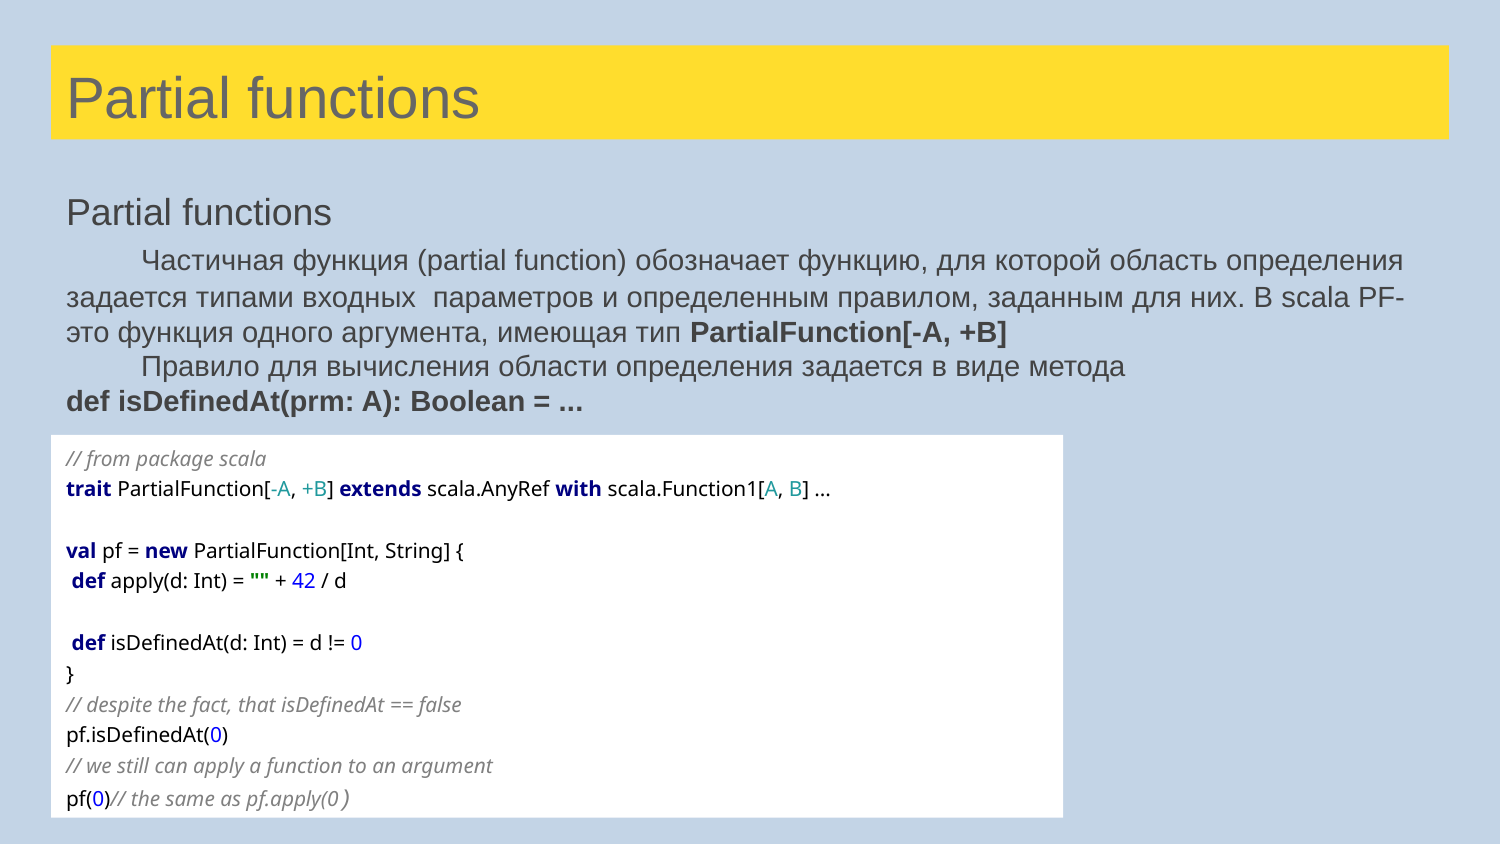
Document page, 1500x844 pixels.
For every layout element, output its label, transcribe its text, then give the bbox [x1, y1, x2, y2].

text_box Partial functions Частичная функция (partial function) обозначает функцию, для которой область определения задается типами входных параметров и определенным правилом, заданным для них. В scala PF- это функция одного аргумента, имеющая тип PartialFunction[-A, +B] Правило для вычисления области определения задается в виде метода def isDefinedAt(prm: A): Boolean = ... [51, 172, 1449, 818]
text_box // from package scala trait PartialFunction[-A, +B] extends scala.AnyRef with scala.Function1[A, B] ... val pf = new PartialFunction[Int, String] { def apply(d: Int) = "" + 42 / d def isDefinedAt(d: Int) = d != 0 } // despite the fact, that isDefinedAt == false pf.isDefinedAt(0) // we still can apply a function to an argument pf(0)// the same as pf.apply(0) [51, 434, 1064, 818]
title Partial functions [51, 45, 1449, 140]
